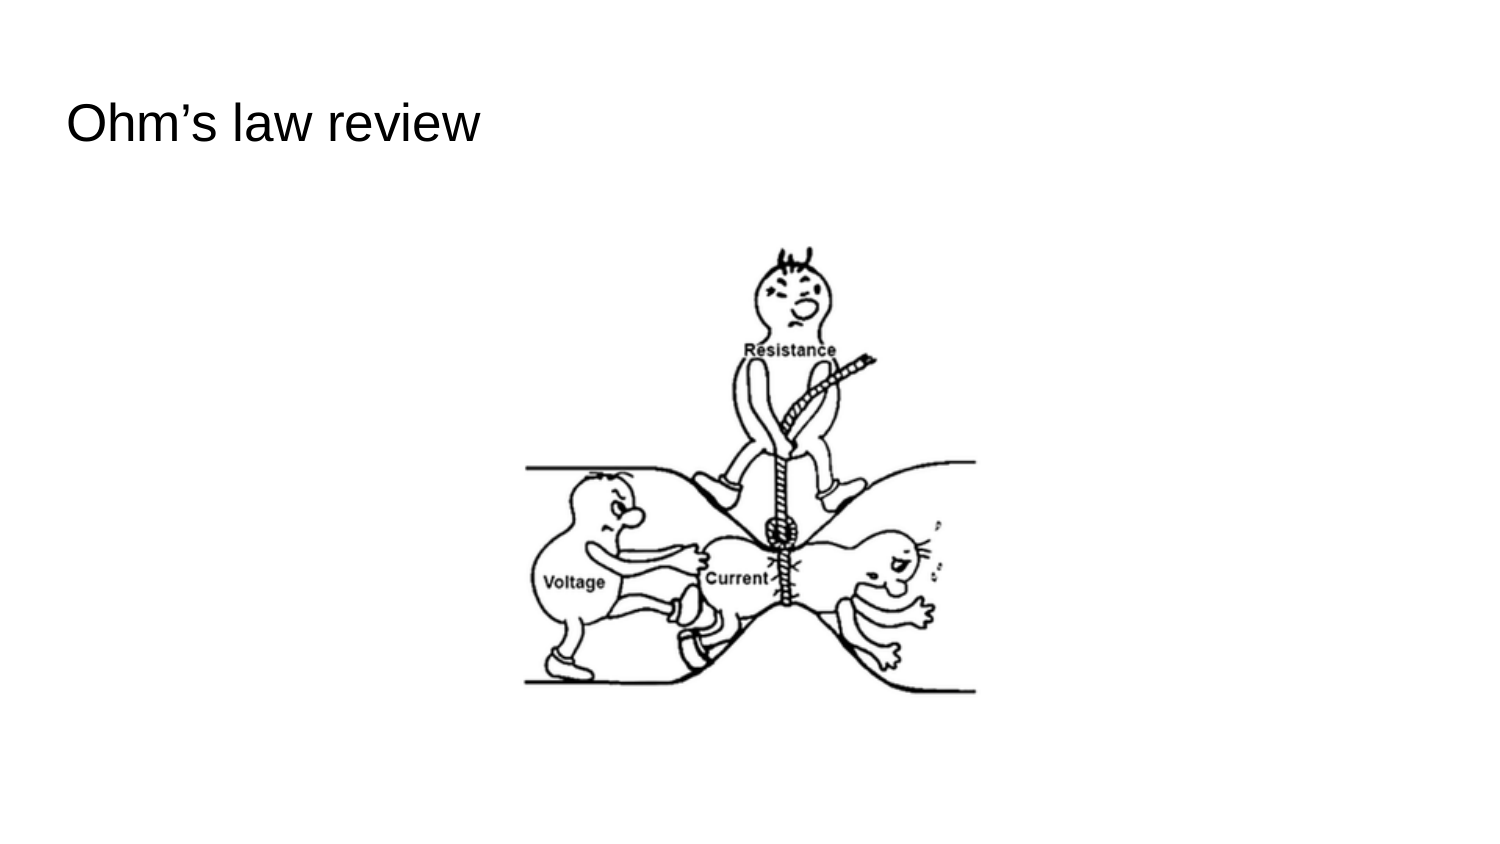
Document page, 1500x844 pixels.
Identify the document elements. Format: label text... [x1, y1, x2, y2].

title Ohm’s law review [51, 72, 1449, 167]
picture [333, 234, 1167, 704]
